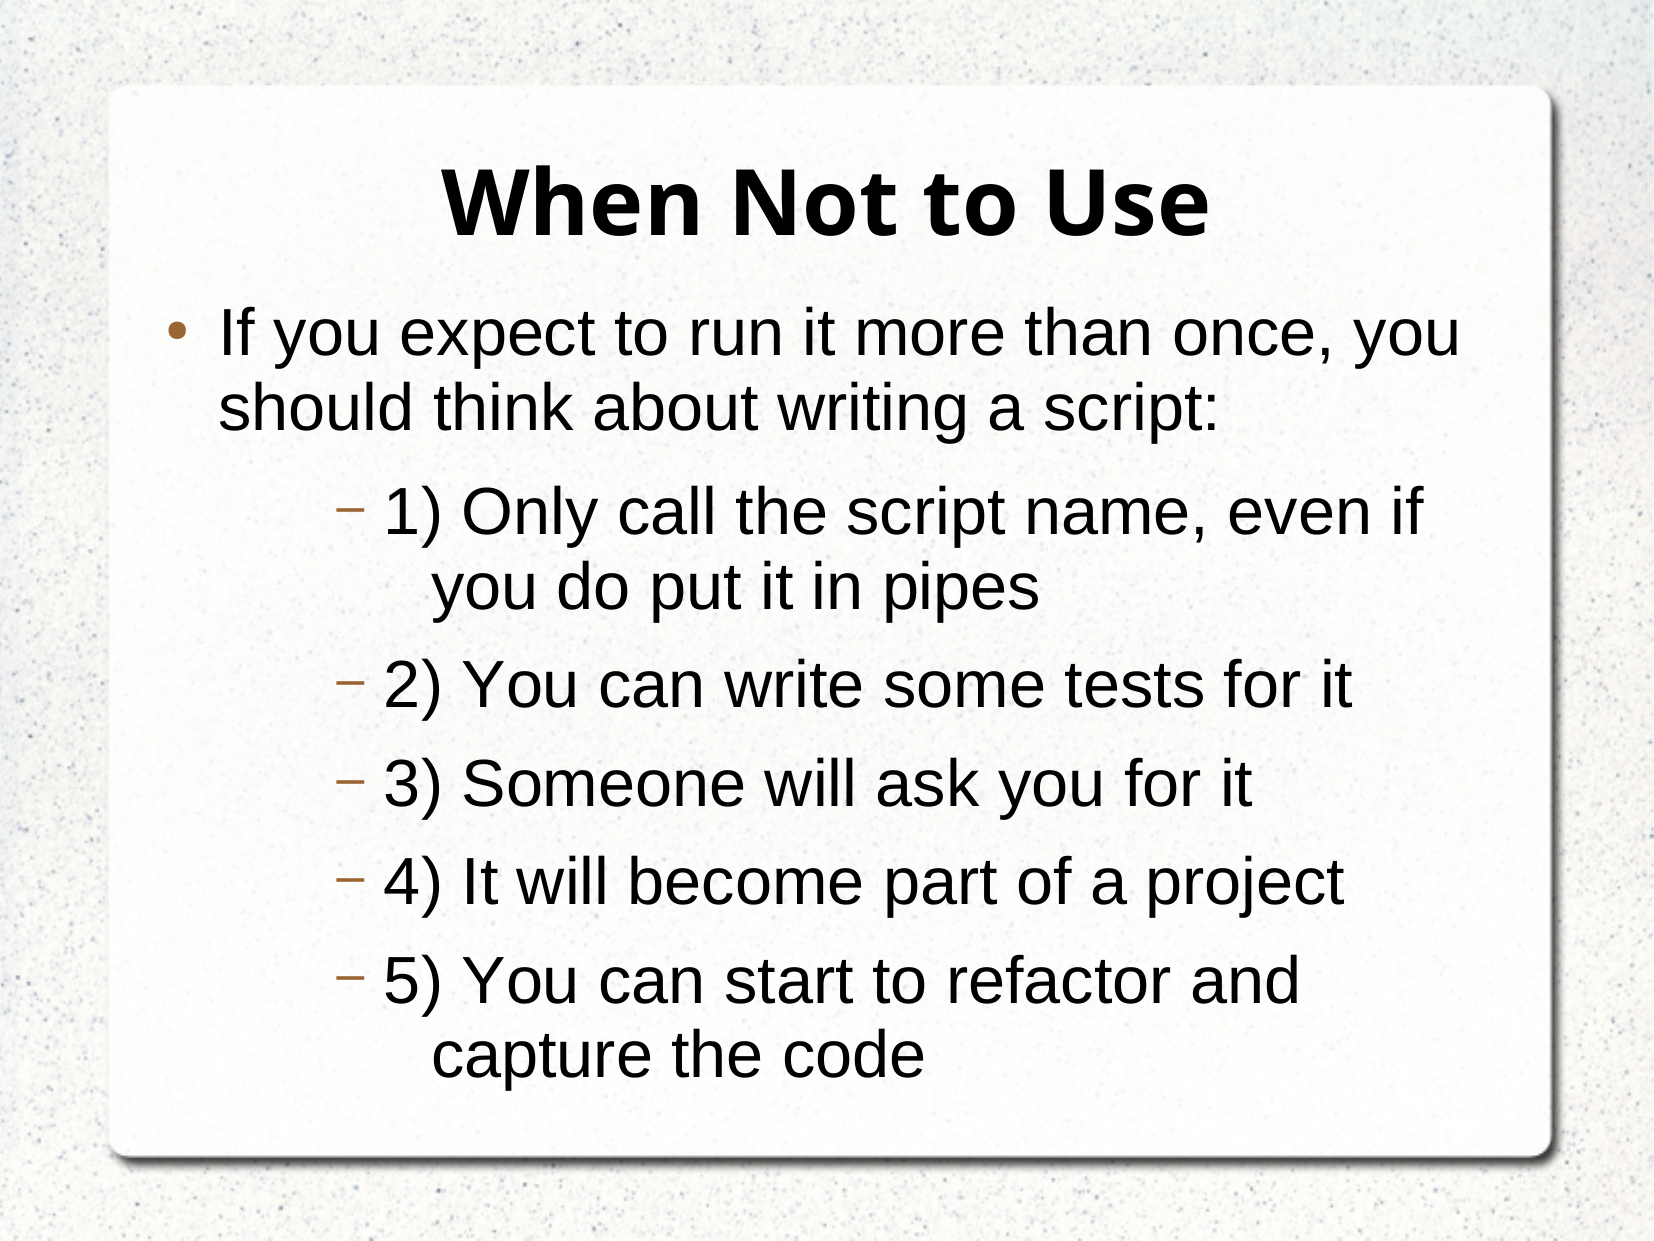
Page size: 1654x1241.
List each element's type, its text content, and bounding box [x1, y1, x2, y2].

picture [0, 0, 1654, 1241]
title When Not to Use [118, 96, 1536, 304]
list If you expect to run it more than once, you should think about writing a script: 1) Only call the script name, even if you do put it in pipes 2) You can write some tests for it 3) Someone will ask you for it 4) It will become part of a project 5) You can start to refactor and capture the code [147, 295, 1506, 1091]
